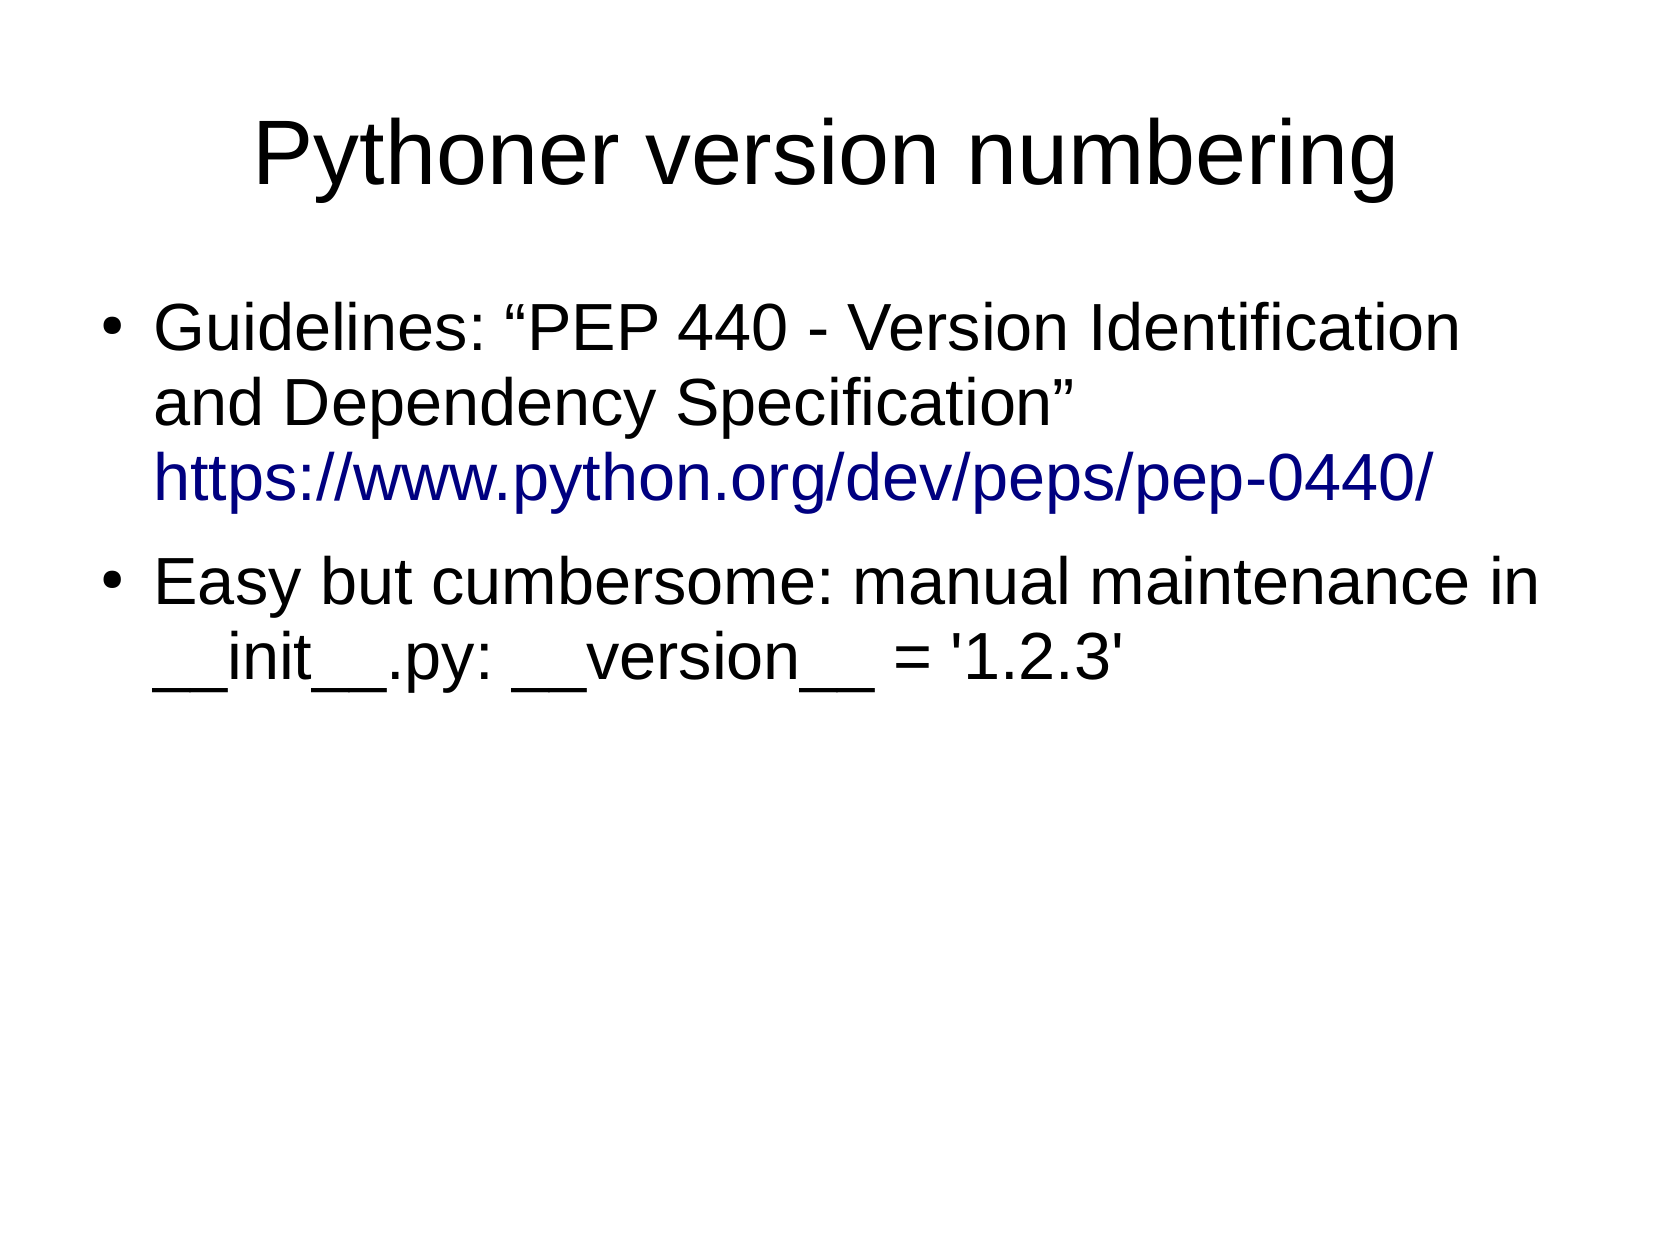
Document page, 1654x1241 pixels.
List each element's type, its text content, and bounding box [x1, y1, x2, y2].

title Pythoner version numbering [82, 49, 1571, 257]
list Guidelines: “PEP 440 - Version Identification and Dependency Specification” https://www.python.org/dev/peps/pep-0440/ Easy but cumbersome: manual maintenance in __init__.py: __version__ = '1.2.3' [82, 290, 1571, 1010]
